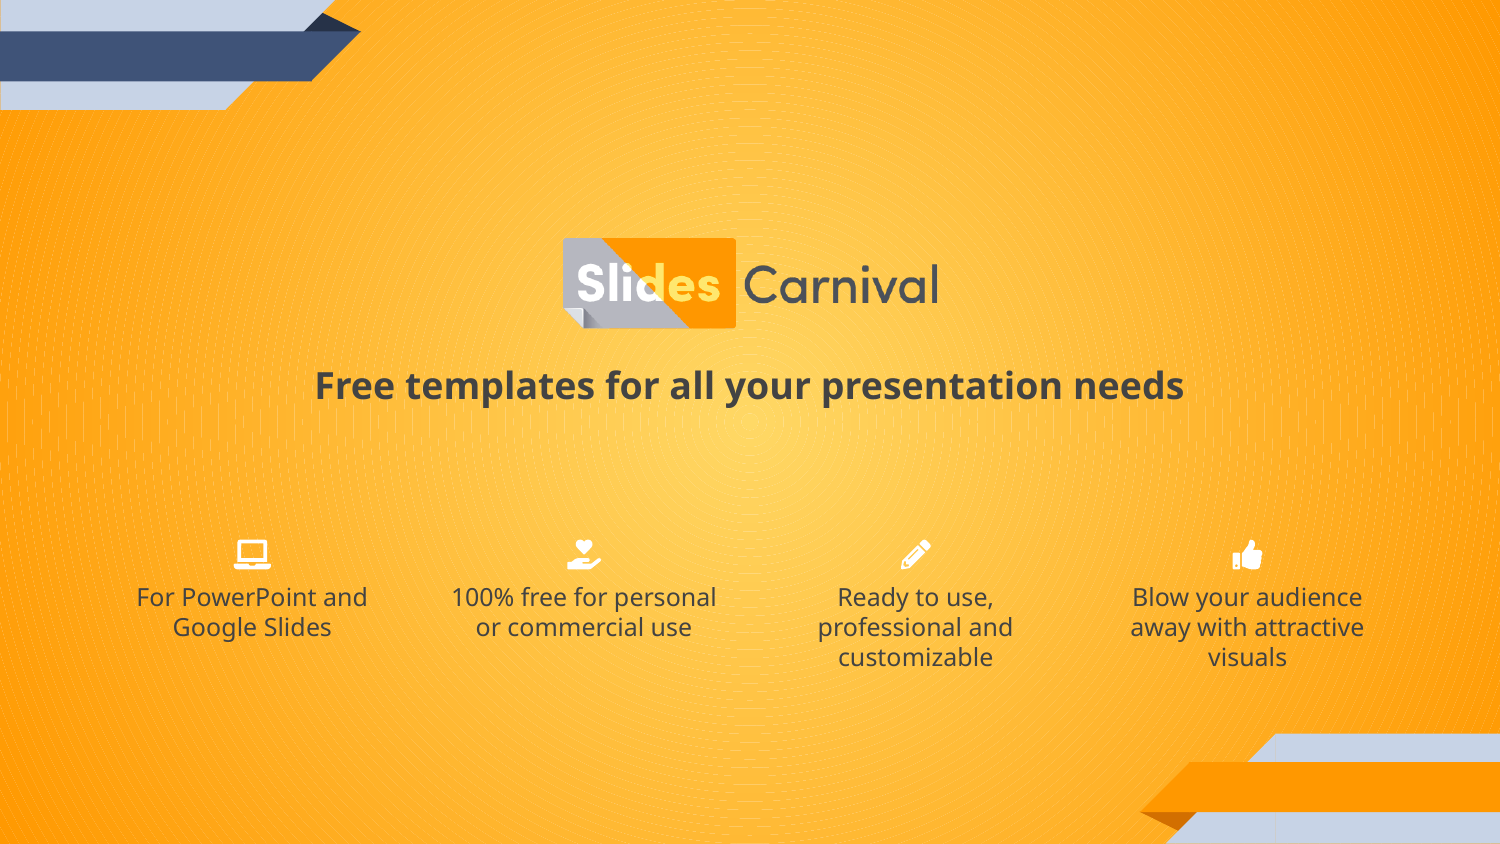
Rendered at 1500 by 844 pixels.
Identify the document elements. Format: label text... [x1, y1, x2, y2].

text_box 100% free for personal or commercial use [445, 581, 724, 687]
text_box [575, 539, 593, 555]
text_box [1232, 539, 1263, 570]
text_box [567, 558, 601, 570]
picture [562, 237, 938, 329]
text_box Free templates for all your presentation needs [181, 362, 1319, 407]
text_box Ready to use, professional and customizable [776, 581, 1055, 687]
text_box [901, 539, 931, 570]
text_box [233, 563, 271, 570]
text_box Blow your audience away with attractive visuals [1108, 581, 1387, 687]
text_box [237, 539, 268, 562]
text_box For PowerPoint and Google Slides [113, 581, 392, 687]
